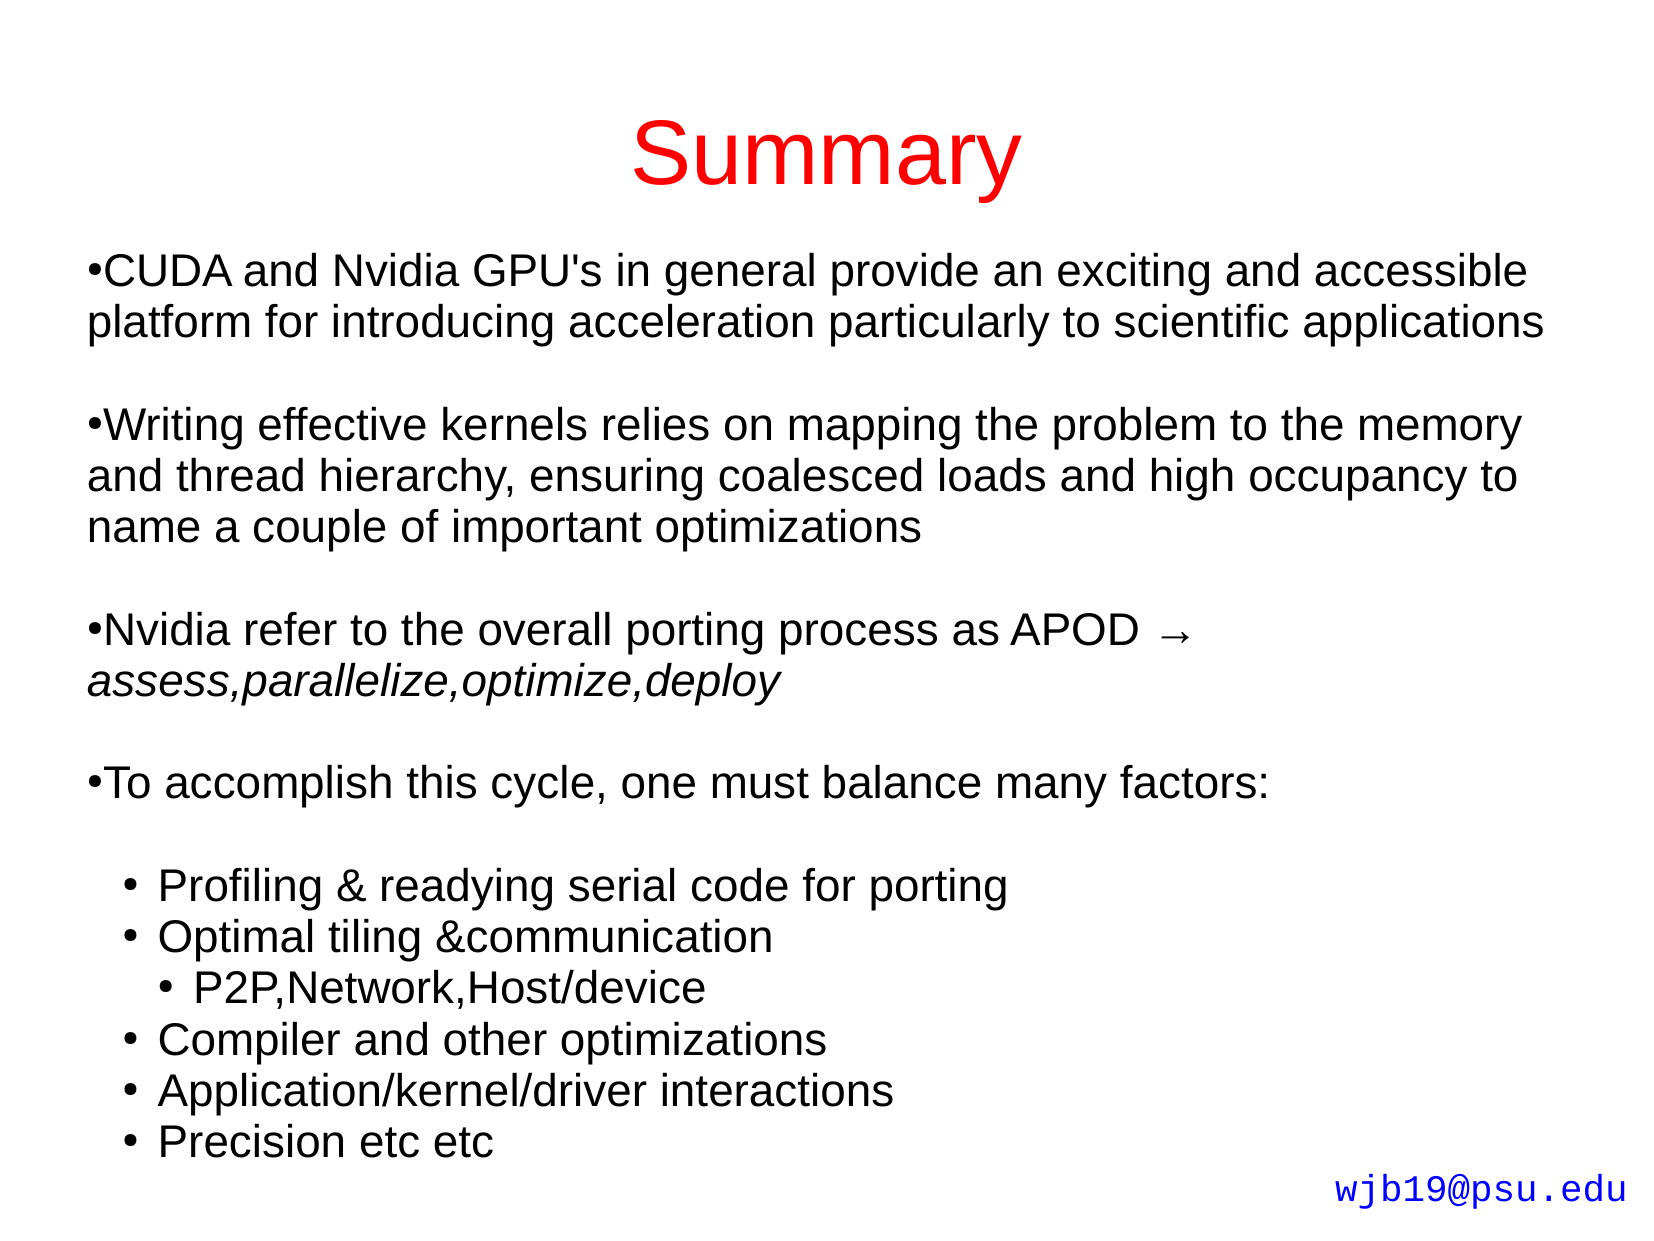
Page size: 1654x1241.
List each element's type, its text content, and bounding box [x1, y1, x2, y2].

subtitle CUDA and Nvidia GPU's in general provide an exciting and accessible platform for introducing acceleration particularly to scientific applications Writing effective kernels relies on mapping the problem to the memory and thread hierarchy, ensuring coalesced loads and high occupancy to name a couple of important optimizations Nvidia refer to the overall porting process as APOD → assess,parallelize,optimize,deploy To accomplish this cycle, one must balance many factors: Profiling & readying serial code for porting Optimal tiling &communication P2P,Network,Host/device Compiler and other optimizations Application/kernel/driver interactions Precision etc etc [86, 244, 1576, 1219]
text_box wjb19@psu.edu [1320, 1162, 1643, 1220]
title Summary [82, 49, 1571, 257]
